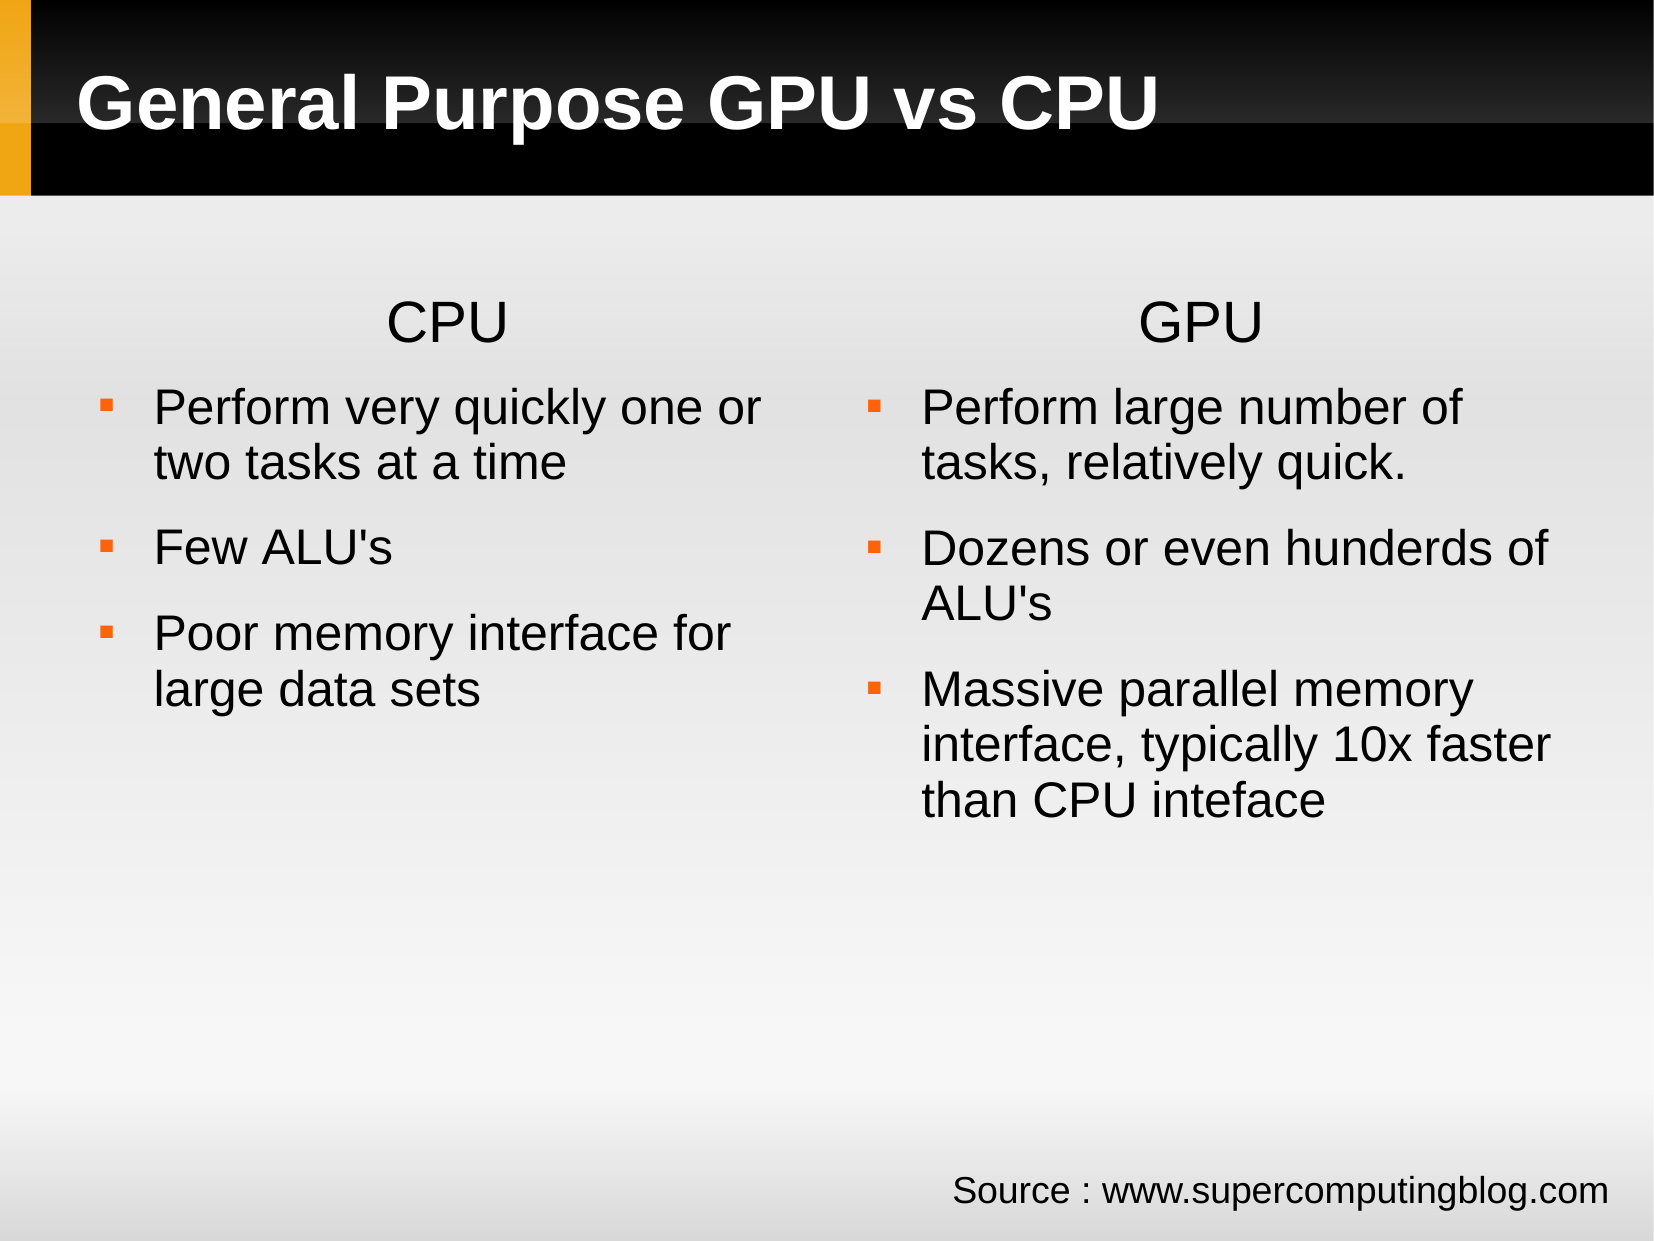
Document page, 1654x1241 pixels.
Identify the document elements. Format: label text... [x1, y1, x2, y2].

list GPU Perform large number of tasks, relatively quick. Dozens or even hunderds of ALU's Massive parallel memory interface, typically 10x faster than CPU inteface [850, 290, 1593, 1109]
title General Purpose GPU vs CPU [76, 0, 1565, 208]
text_box Source : www.supercomputingblog.com [937, 1162, 1651, 1220]
picture [0, 0, 1654, 1241]
list CPU Perform very quickly one or two tasks at a time Few ALU's Poor memory interface for large data sets [82, 290, 826, 1109]
